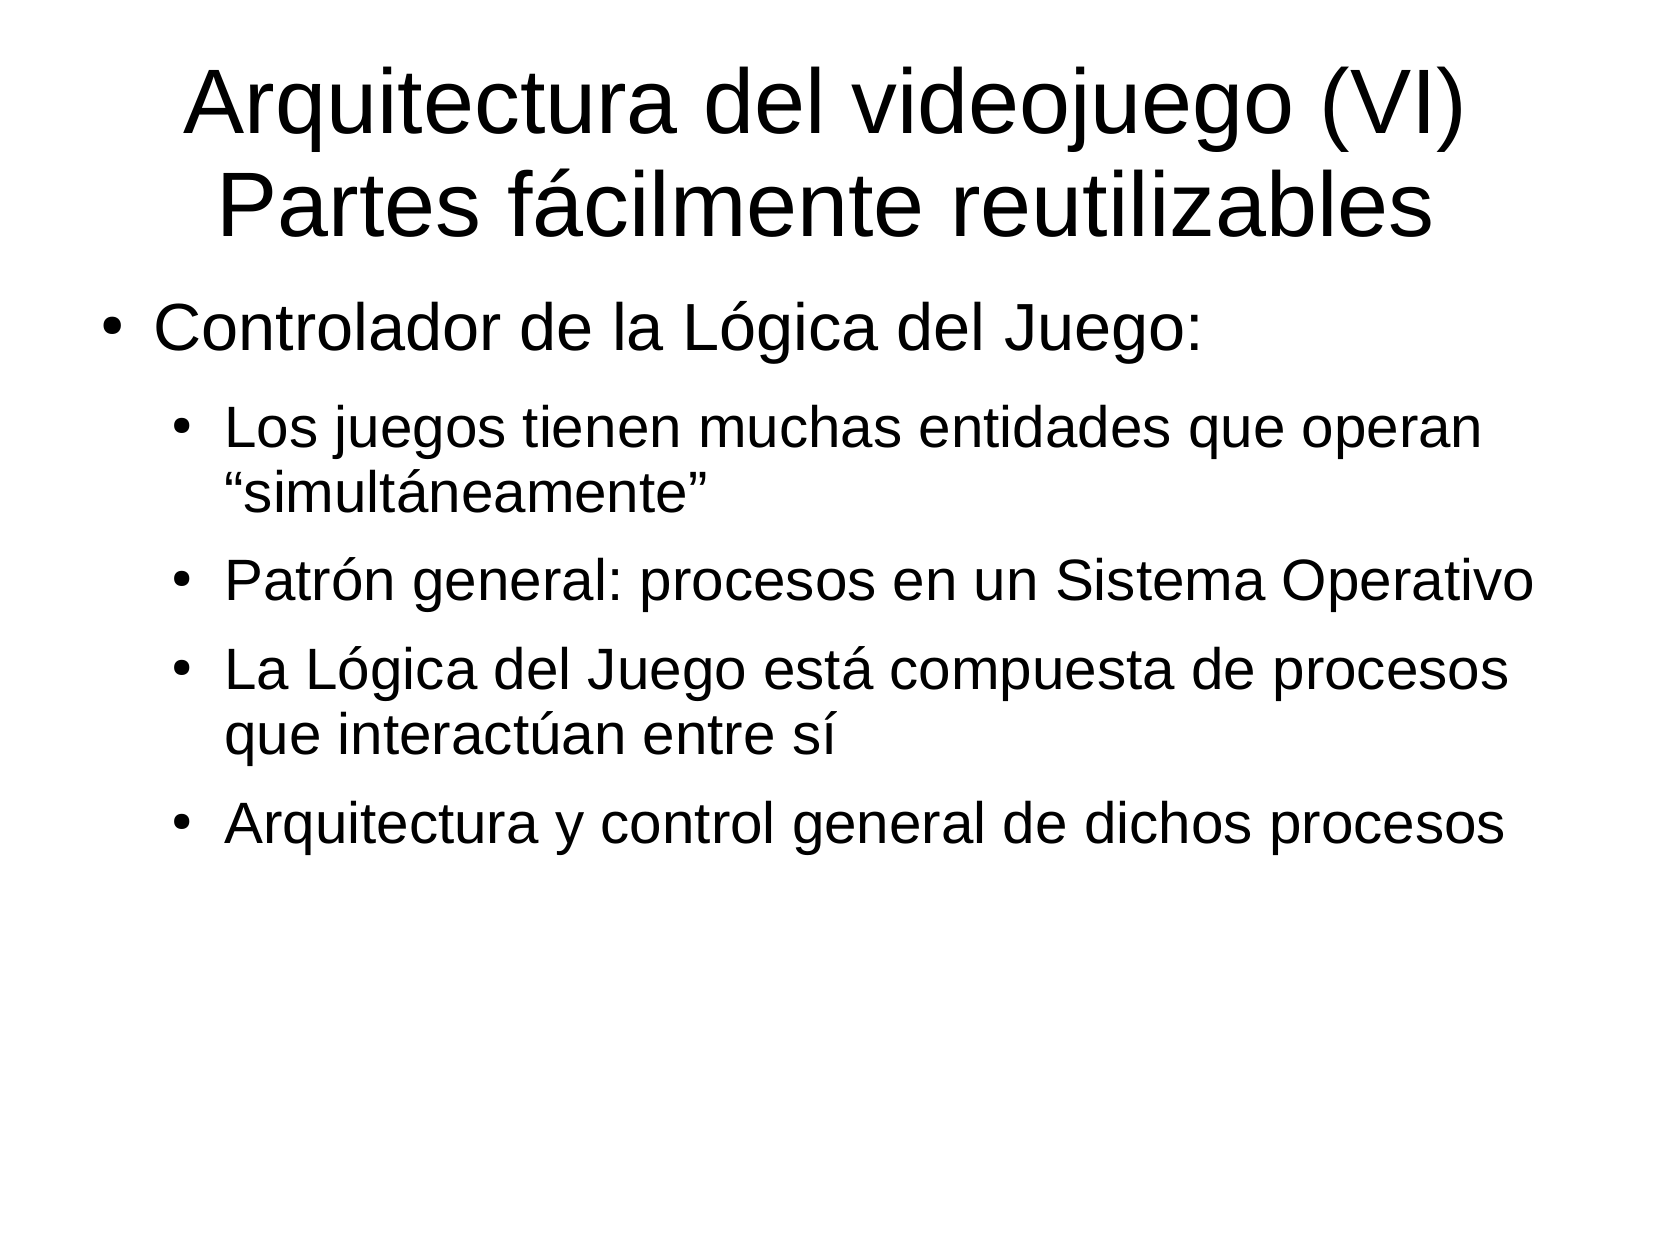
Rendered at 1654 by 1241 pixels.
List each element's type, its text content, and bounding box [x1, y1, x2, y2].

title Arquitectura del videojuego (VI) Partes fácilmente reutilizables [82, 50, 1571, 256]
list Controlador de la Lógica del Juego: Los juegos tienen muchas entidades que operan “simultáneamente” Patrón general: procesos en un Sistema Operativo La Lógica del Juego está compuesta de procesos que interactúan entre sí Arquitectura y control general de dichos procesos [82, 290, 1571, 1094]
